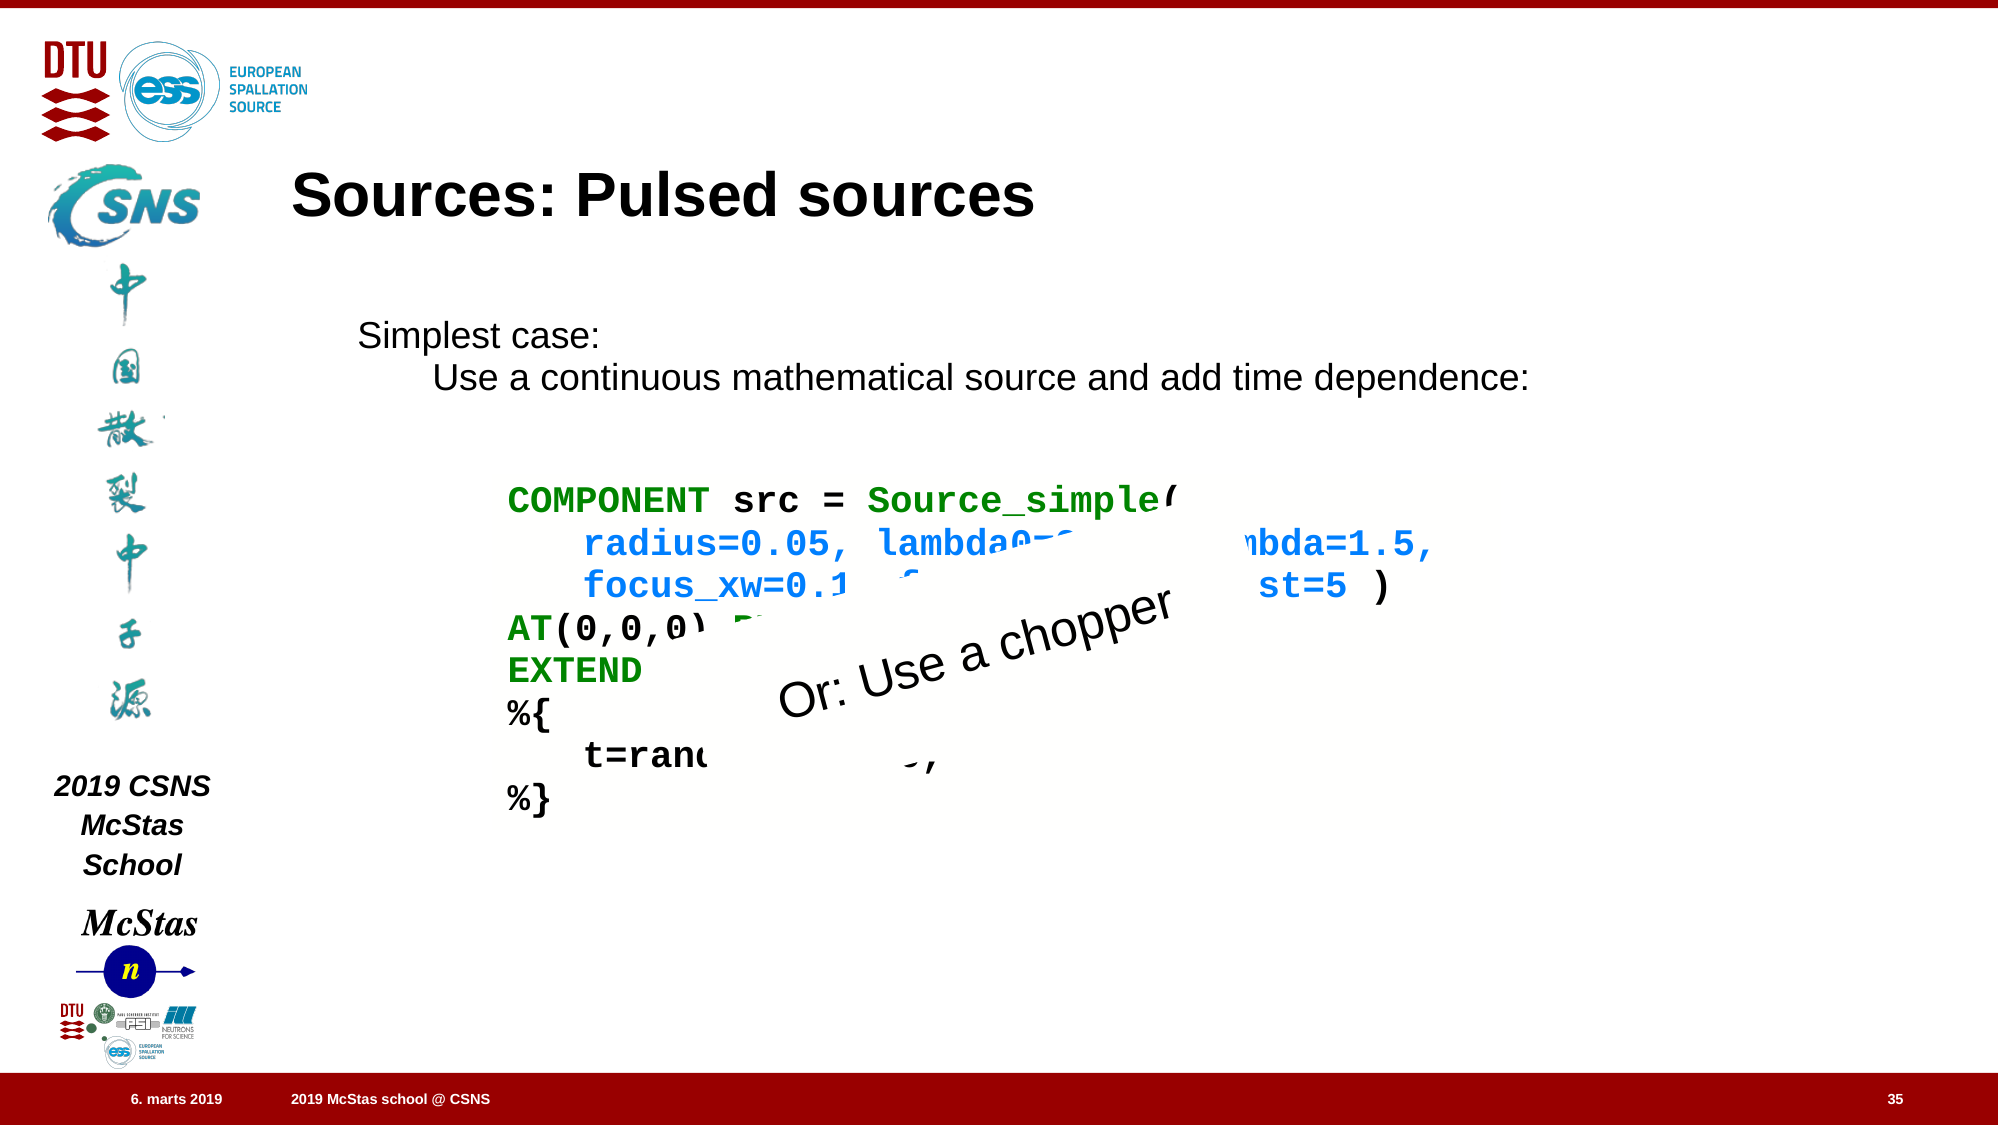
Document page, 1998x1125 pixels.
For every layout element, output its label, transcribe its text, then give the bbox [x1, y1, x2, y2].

picture [86, 1003, 197, 1069]
text_box COMPONENT src = Source_simple( radius=0.05, lambda0=2.5, dlambda=1.5, focus_xw=0.1, focus_yh=0.1, dist=5 ) AT(0,0,0) RELATIVE origin EXTEND %{ t=rand01()*1e-6; %} [492, 474, 1501, 830]
title Sources: Pulsed sources [291, 69, 1819, 230]
text_box Simplest case: Use a continuous mathematical source and add time dependence: [342, 307, 1725, 448]
picture [48, 162, 209, 744]
picture [116, 1013, 160, 1030]
picture [59, 908, 213, 999]
picture [119, 41, 307, 142]
slide_number 1 [1887, 1088, 1909, 1110]
text_box Or: Use a chopper [673, 488, 1280, 815]
